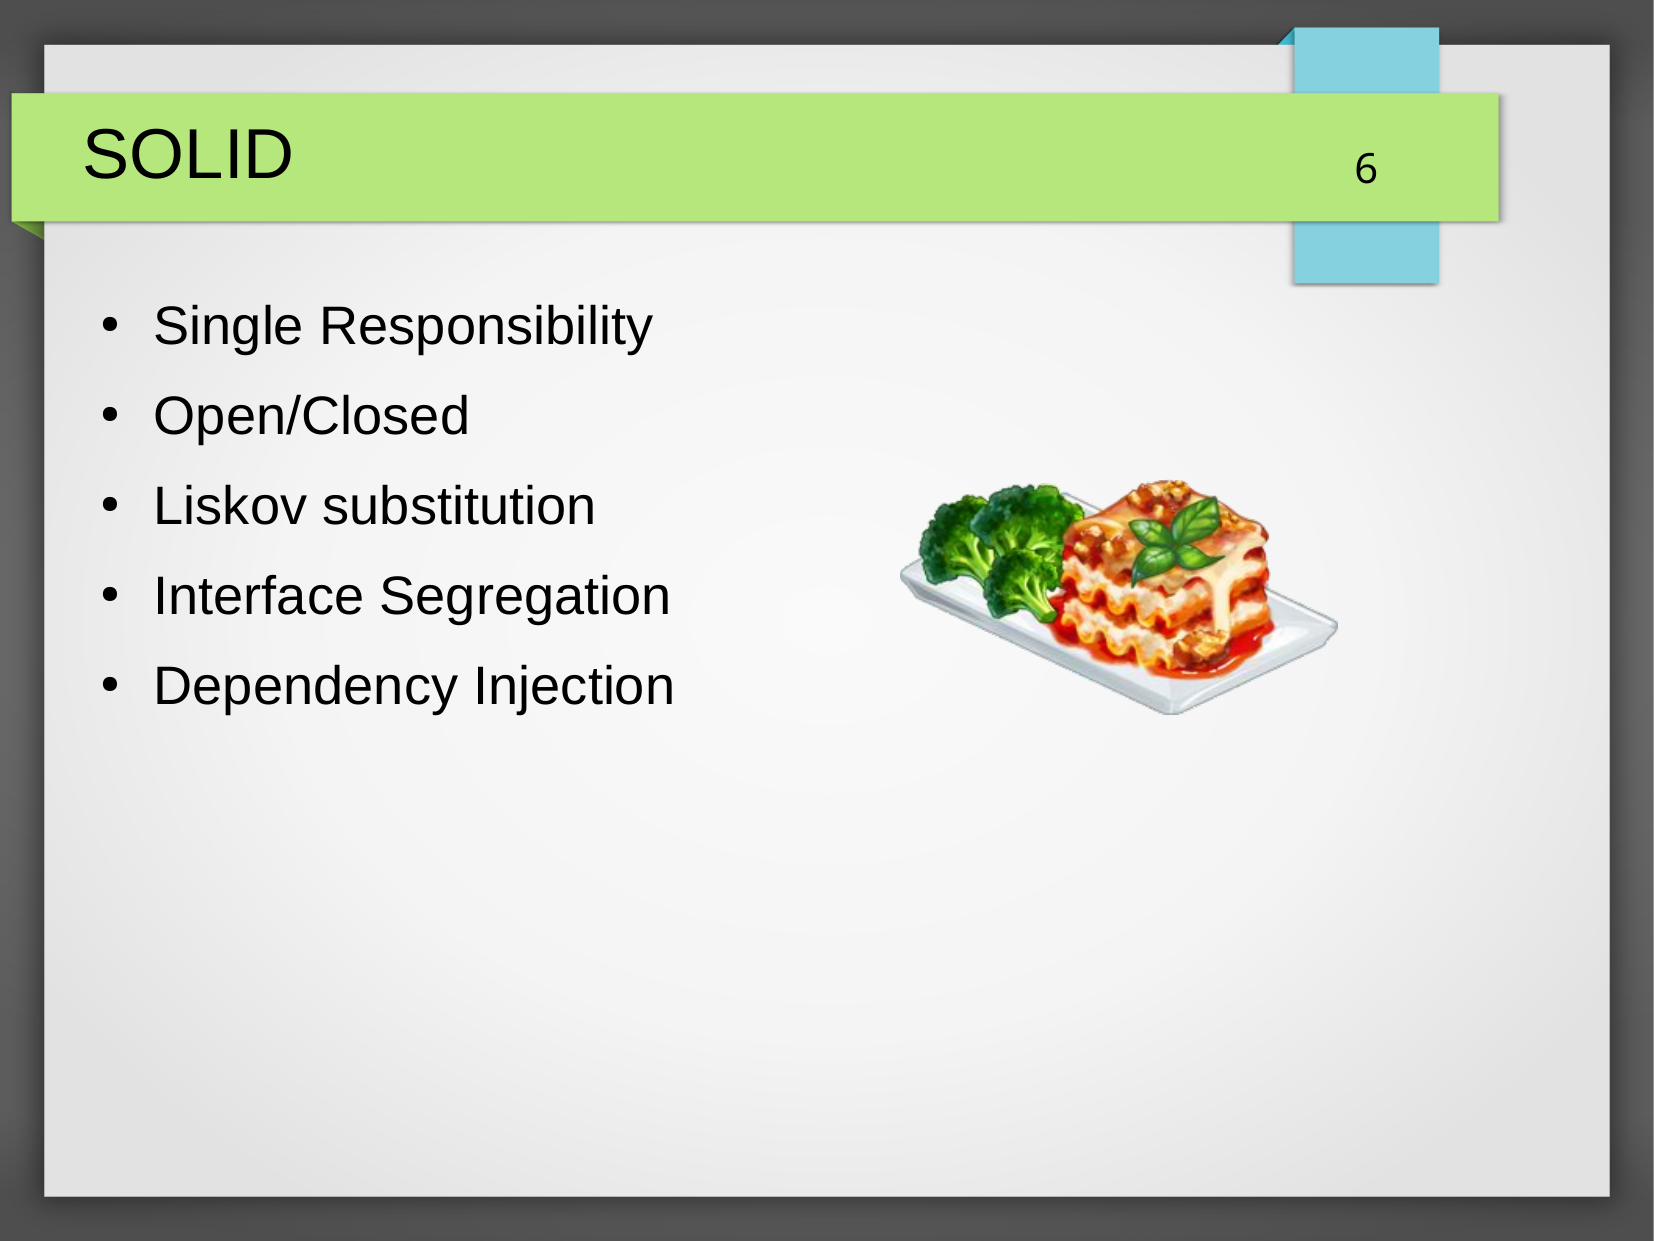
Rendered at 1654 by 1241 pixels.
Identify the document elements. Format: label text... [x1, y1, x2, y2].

list Single Responsibility Open/Closed Liskov substitution Interface Segregation Dependency Injection [82, 295, 1571, 1015]
title SOLID [82, 94, 1264, 213]
picture [0, 0, 1654, 1241]
text_box <number> [1254, 131, 1479, 207]
